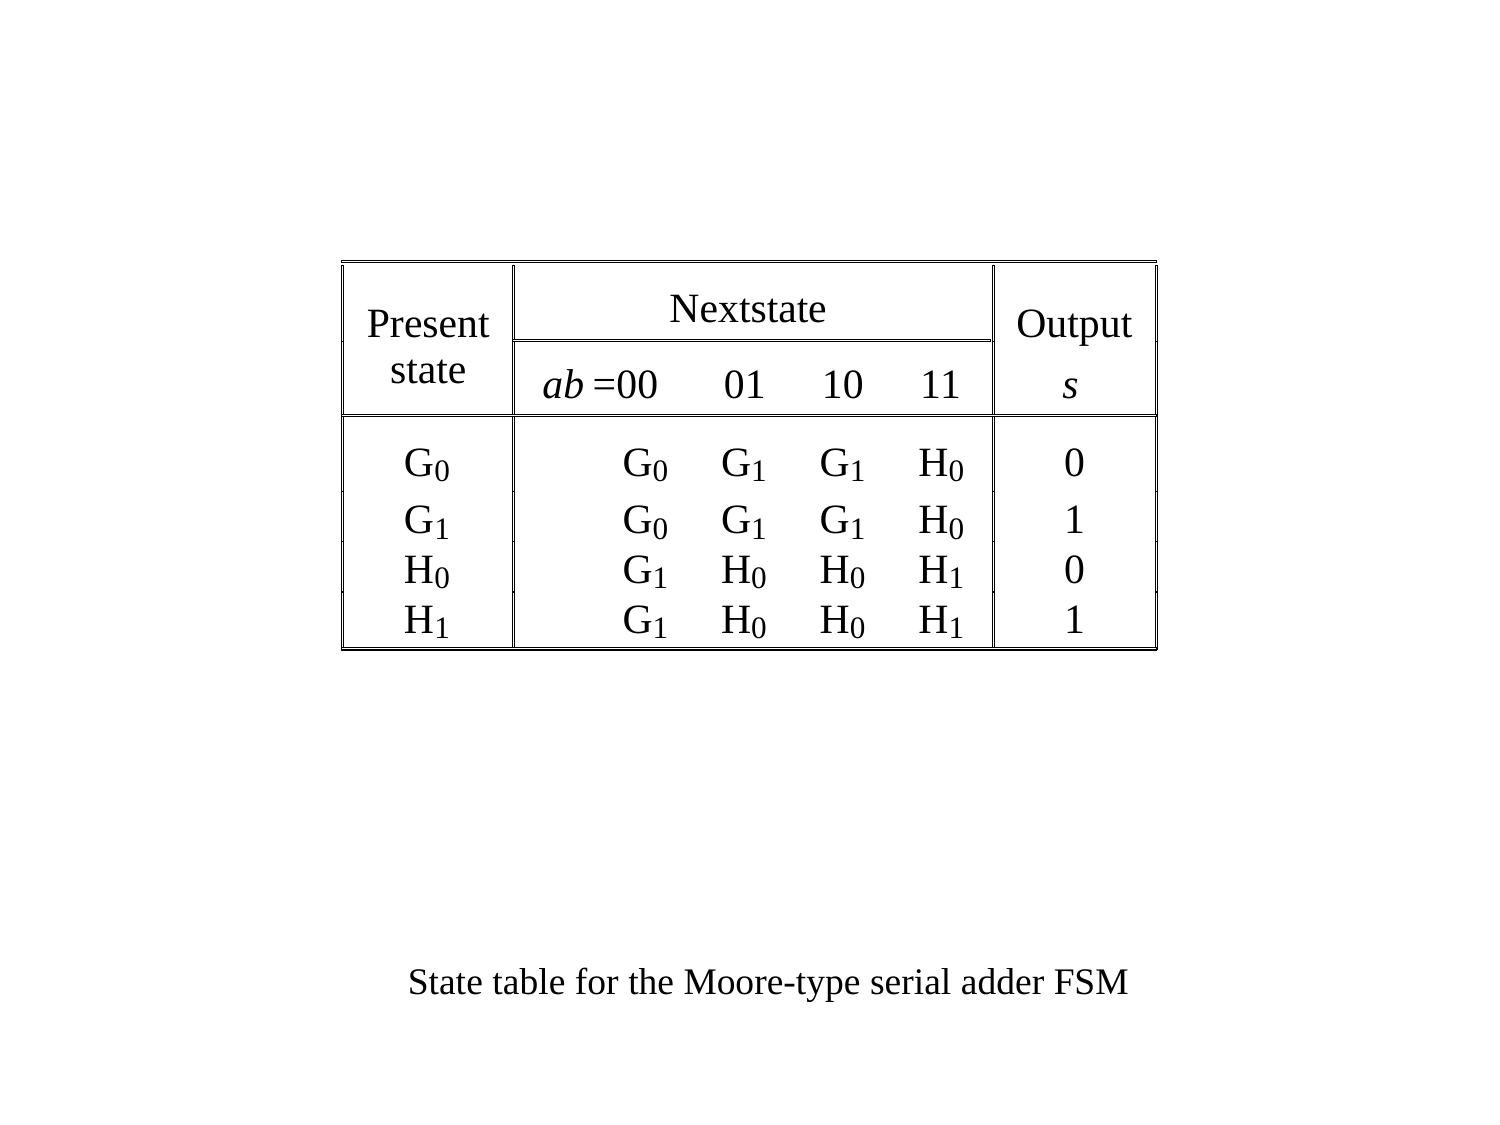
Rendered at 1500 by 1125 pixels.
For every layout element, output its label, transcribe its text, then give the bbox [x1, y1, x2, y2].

text_box H [918, 541, 960, 591]
text_box 0 [652, 450, 677, 488]
text_box 0 [849, 607, 874, 646]
text_box s [1062, 357, 1090, 408]
text_box 1 [1064, 591, 1096, 642]
text_box G [622, 434, 664, 485]
text_box H [918, 591, 960, 642]
text_box 1 [434, 607, 458, 646]
text_box 01 [723, 357, 766, 408]
text_box ab [542, 357, 585, 408]
text_box 0 [948, 450, 973, 488]
text_box G [622, 491, 664, 541]
text_box 0 [1064, 434, 1096, 485]
text_box H [918, 434, 960, 485]
text_box G [622, 591, 664, 642]
text_box H [819, 541, 861, 591]
text_box 10 [821, 357, 864, 408]
text_box 1 [652, 557, 677, 595]
text_box G [721, 434, 762, 485]
text_box Nextstate [669, 281, 838, 332]
text_box H [404, 557, 408, 582]
text_box H [404, 541, 445, 591]
text_box Output [1016, 296, 1133, 347]
text_box G [404, 434, 445, 485]
text_box Present [366, 296, 501, 347]
text_box state [390, 342, 477, 393]
text_box =00 [592, 357, 669, 408]
text_box [341, 265, 1158, 651]
text_box 1 [1064, 491, 1096, 541]
text_box G [404, 491, 445, 541]
text_box G [622, 541, 664, 591]
text_box State table for the Moore-type serial adder FSM [162, 949, 1376, 1025]
text_box 0 [948, 507, 973, 546]
text_box H [721, 541, 762, 591]
text_box 1 [434, 507, 458, 546]
text_box H [404, 591, 445, 642]
text_box H [819, 591, 861, 642]
text_box 0 [652, 507, 677, 546]
text_box 0 [1064, 541, 1096, 591]
text_box 0 [849, 557, 874, 595]
text_box 0 [434, 450, 458, 488]
text_box 11 [920, 357, 963, 408]
text_box 0 [751, 607, 775, 646]
text_box 0 [751, 557, 775, 595]
text_box H [918, 491, 960, 541]
text_box 1 [751, 450, 775, 488]
text_box H [721, 591, 762, 642]
text_box 1 [948, 607, 973, 646]
text_box 1 [849, 450, 874, 488]
text_box 1 [652, 607, 677, 646]
text_box 1 [849, 507, 874, 546]
text_box G [721, 491, 762, 541]
text_box G [819, 491, 861, 541]
text_box H [404, 607, 408, 632]
text_box 1 [751, 507, 775, 546]
text_box 1 [948, 557, 973, 595]
text_box G [819, 434, 861, 485]
text_box 0 [434, 557, 458, 595]
